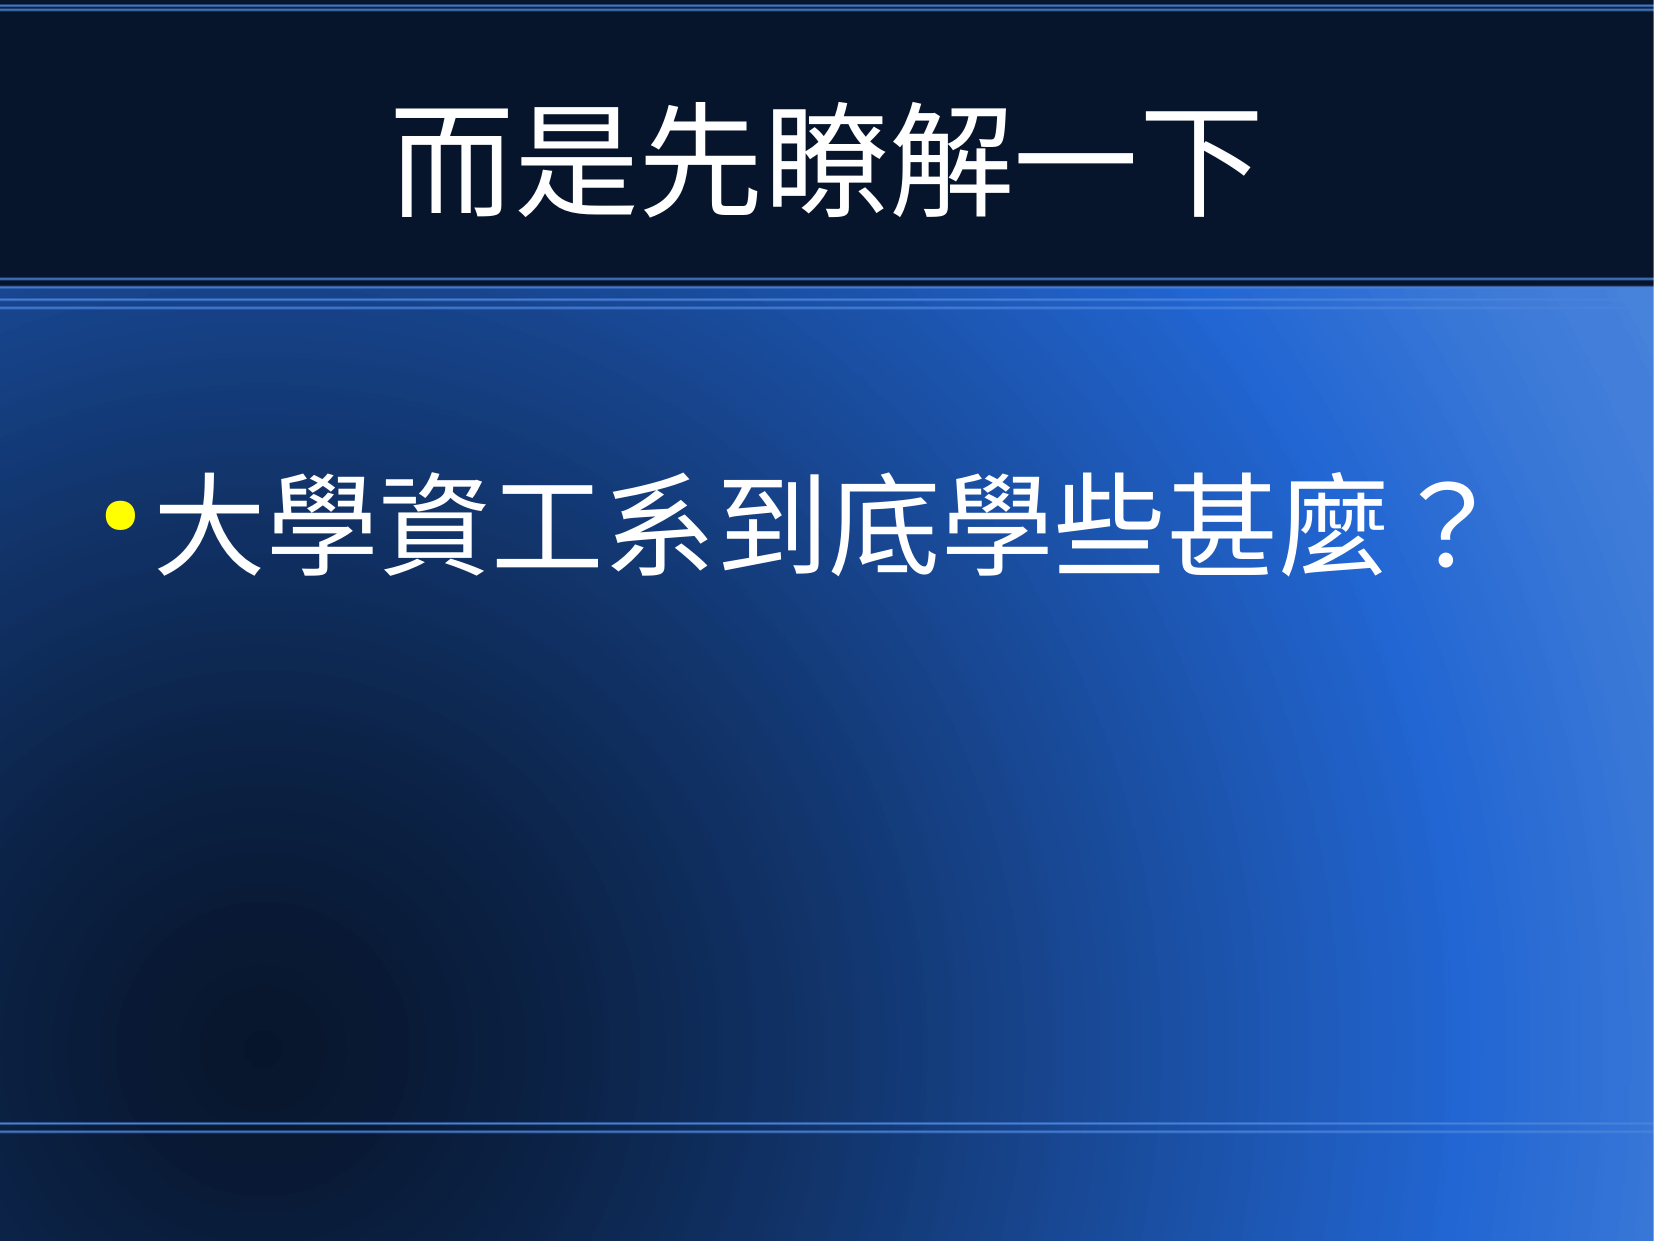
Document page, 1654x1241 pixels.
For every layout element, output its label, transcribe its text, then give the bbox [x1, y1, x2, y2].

list 大學資工系到底學些甚麼？ [82, 355, 1571, 1241]
title 而是先瞭解一下 [82, 49, 1571, 257]
picture [0, 0, 1654, 1241]
